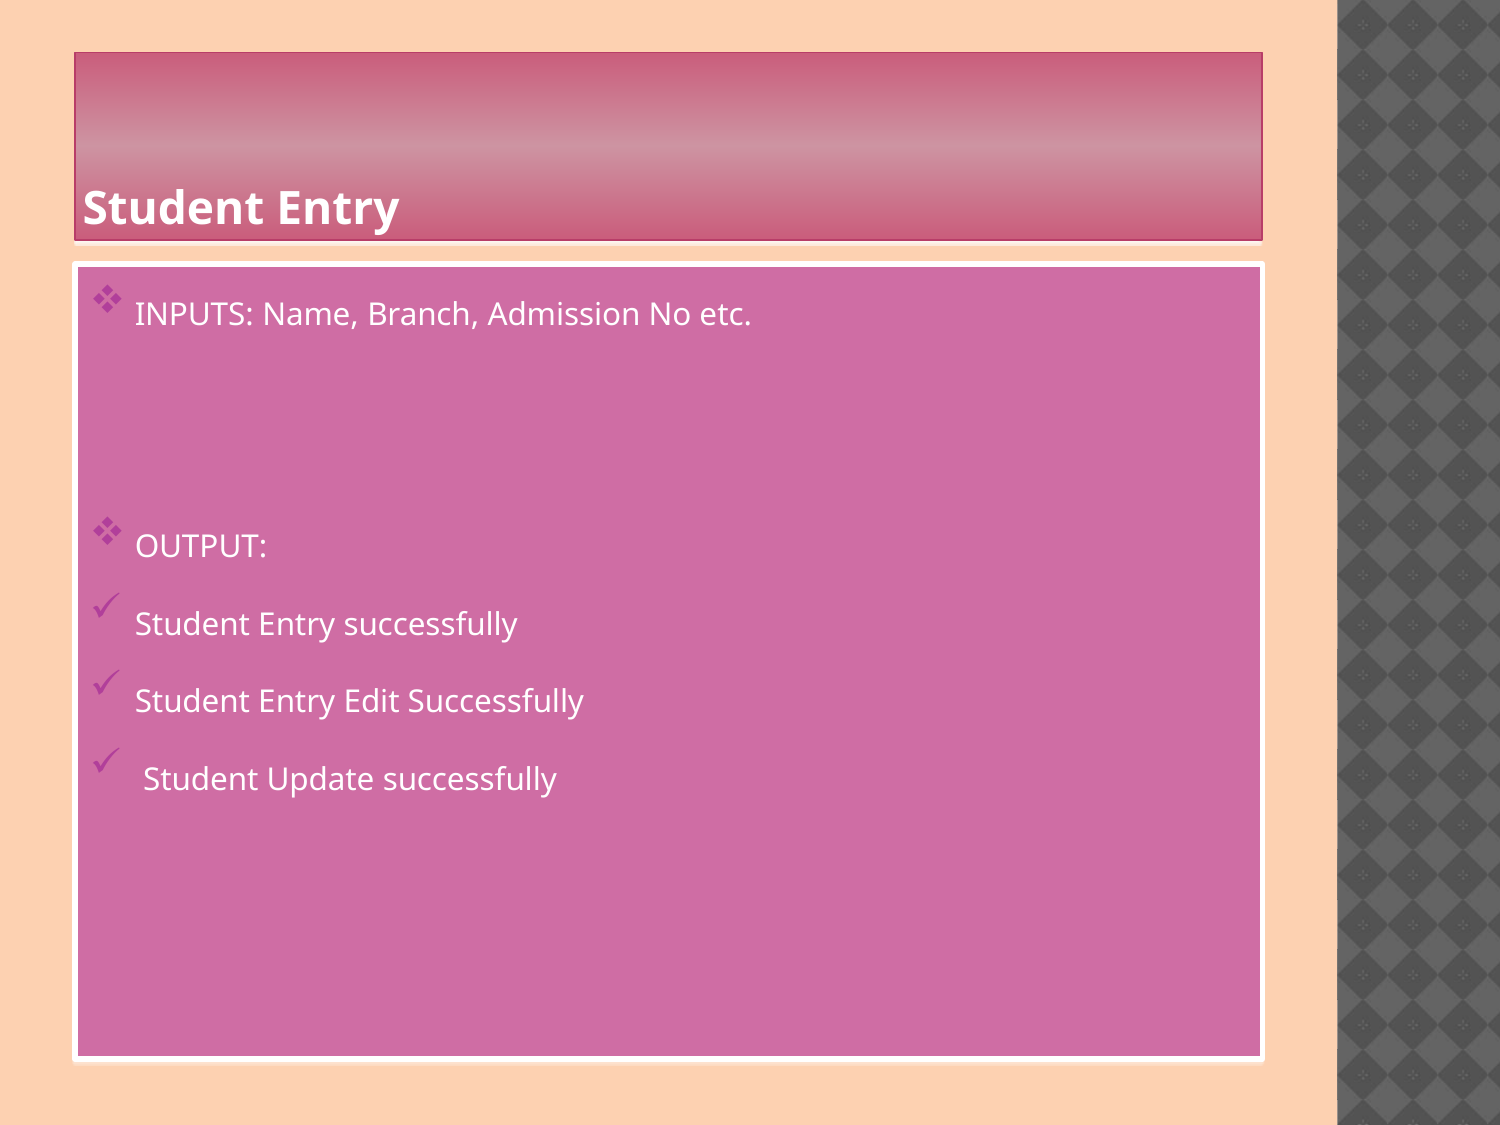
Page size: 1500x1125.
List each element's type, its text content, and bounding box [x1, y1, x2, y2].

picture [1337, 0, 1500, 1125]
title Student Entry [75, 52, 1263, 240]
list INPUTS: Name, Branch, Admission No etc. OUTPUT: Student Entry successfully Student Entry Edit Successfully Student Update successfully [75, 264, 1263, 1059]
